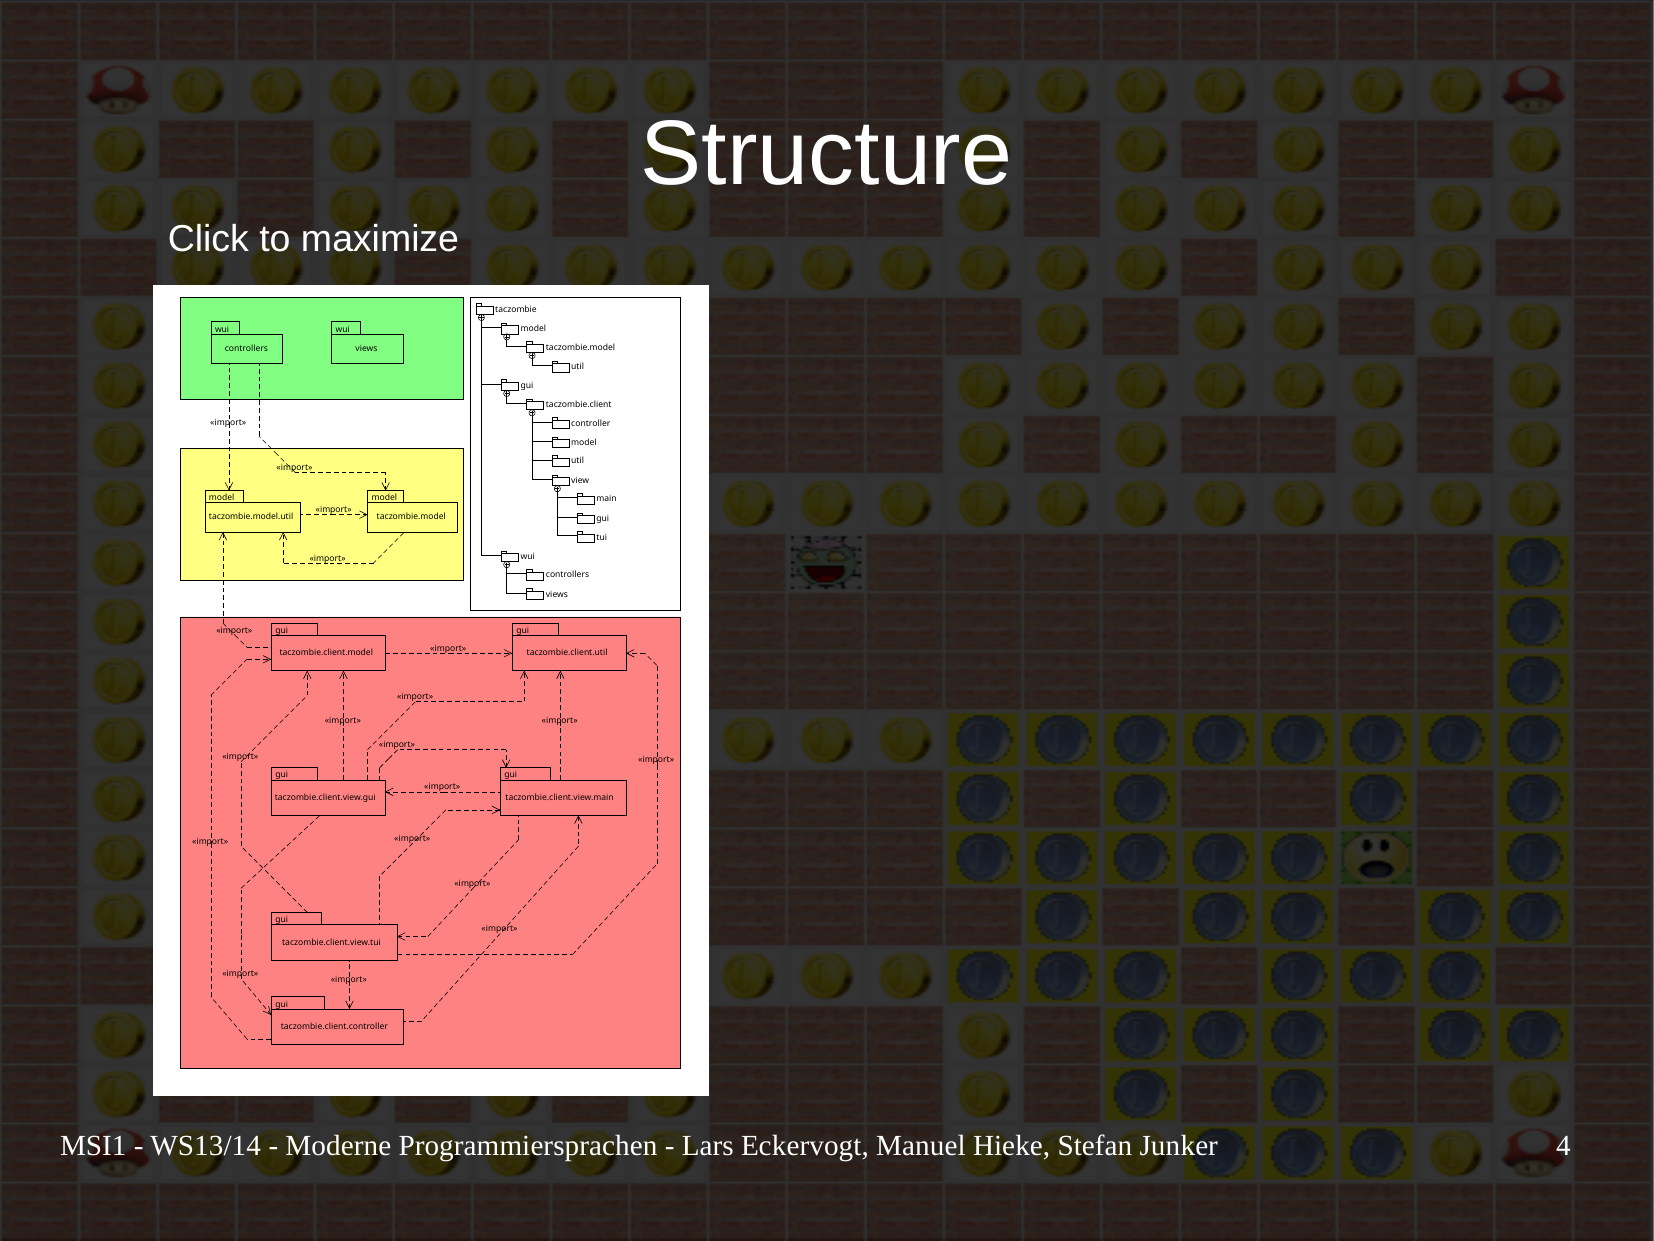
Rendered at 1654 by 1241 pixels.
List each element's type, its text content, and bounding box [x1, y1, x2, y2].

text_box Click to maximize [153, 210, 724, 267]
picture [0, 0, 1654, 1241]
text_box [153, 285, 709, 1096]
title Structure [82, 49, 1571, 257]
